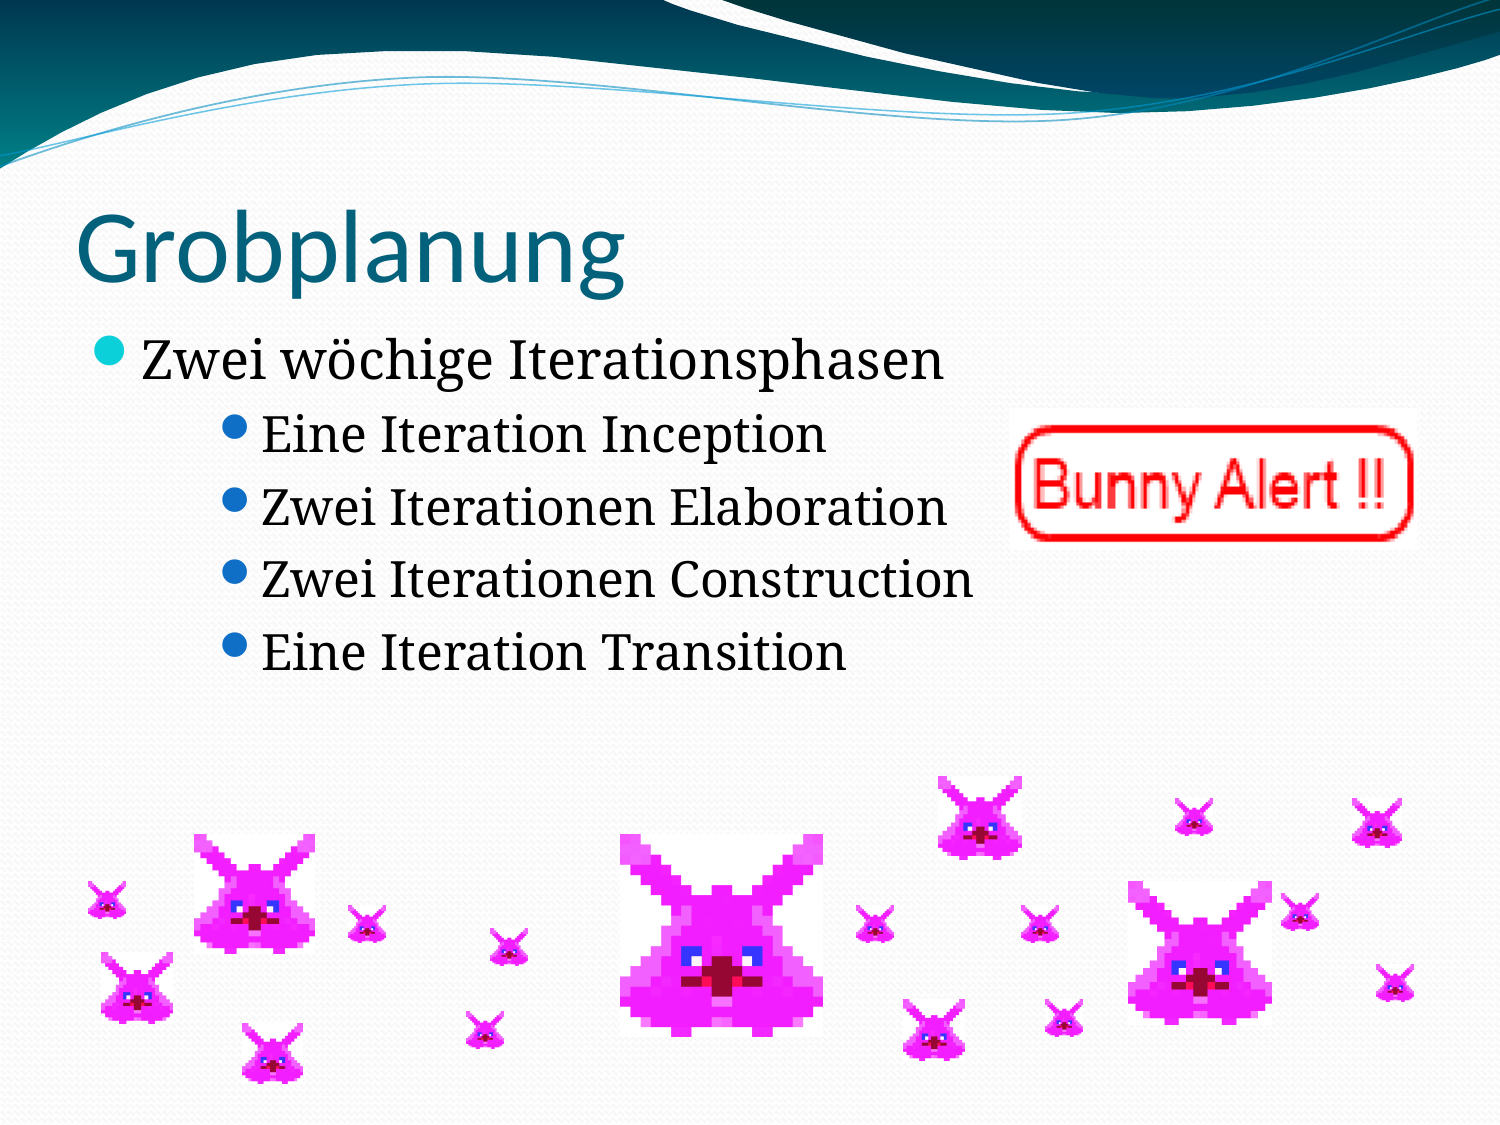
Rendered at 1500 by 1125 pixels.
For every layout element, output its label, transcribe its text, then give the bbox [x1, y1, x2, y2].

picture [1352, 798, 1402, 848]
picture [1281, 893, 1319, 931]
picture [490, 928, 528, 966]
picture [938, 776, 1022, 860]
picture [856, 905, 894, 943]
picture [1376, 964, 1414, 1002]
picture [1175, 798, 1213, 836]
picture [348, 905, 386, 943]
picture [466, 1011, 504, 1049]
title Grobplanung [75, 115, 1426, 304]
picture [1128, 881, 1272, 1025]
picture [903, 999, 965, 1061]
picture [1045, 999, 1083, 1037]
picture [88, 881, 126, 919]
picture [101, 952, 173, 1024]
list Zwei wöchige Iterationsphasen Eine Iteration Inception Zwei Iterationen Elaboration Zwei Iterationen Construction Eine Iteration Transition [75, 317, 1426, 1038]
picture [194, 834, 315, 954]
picture [1021, 905, 1059, 943]
picture [242, 1023, 303, 1084]
picture [1009, 408, 1417, 550]
picture [620, 834, 823, 1037]
